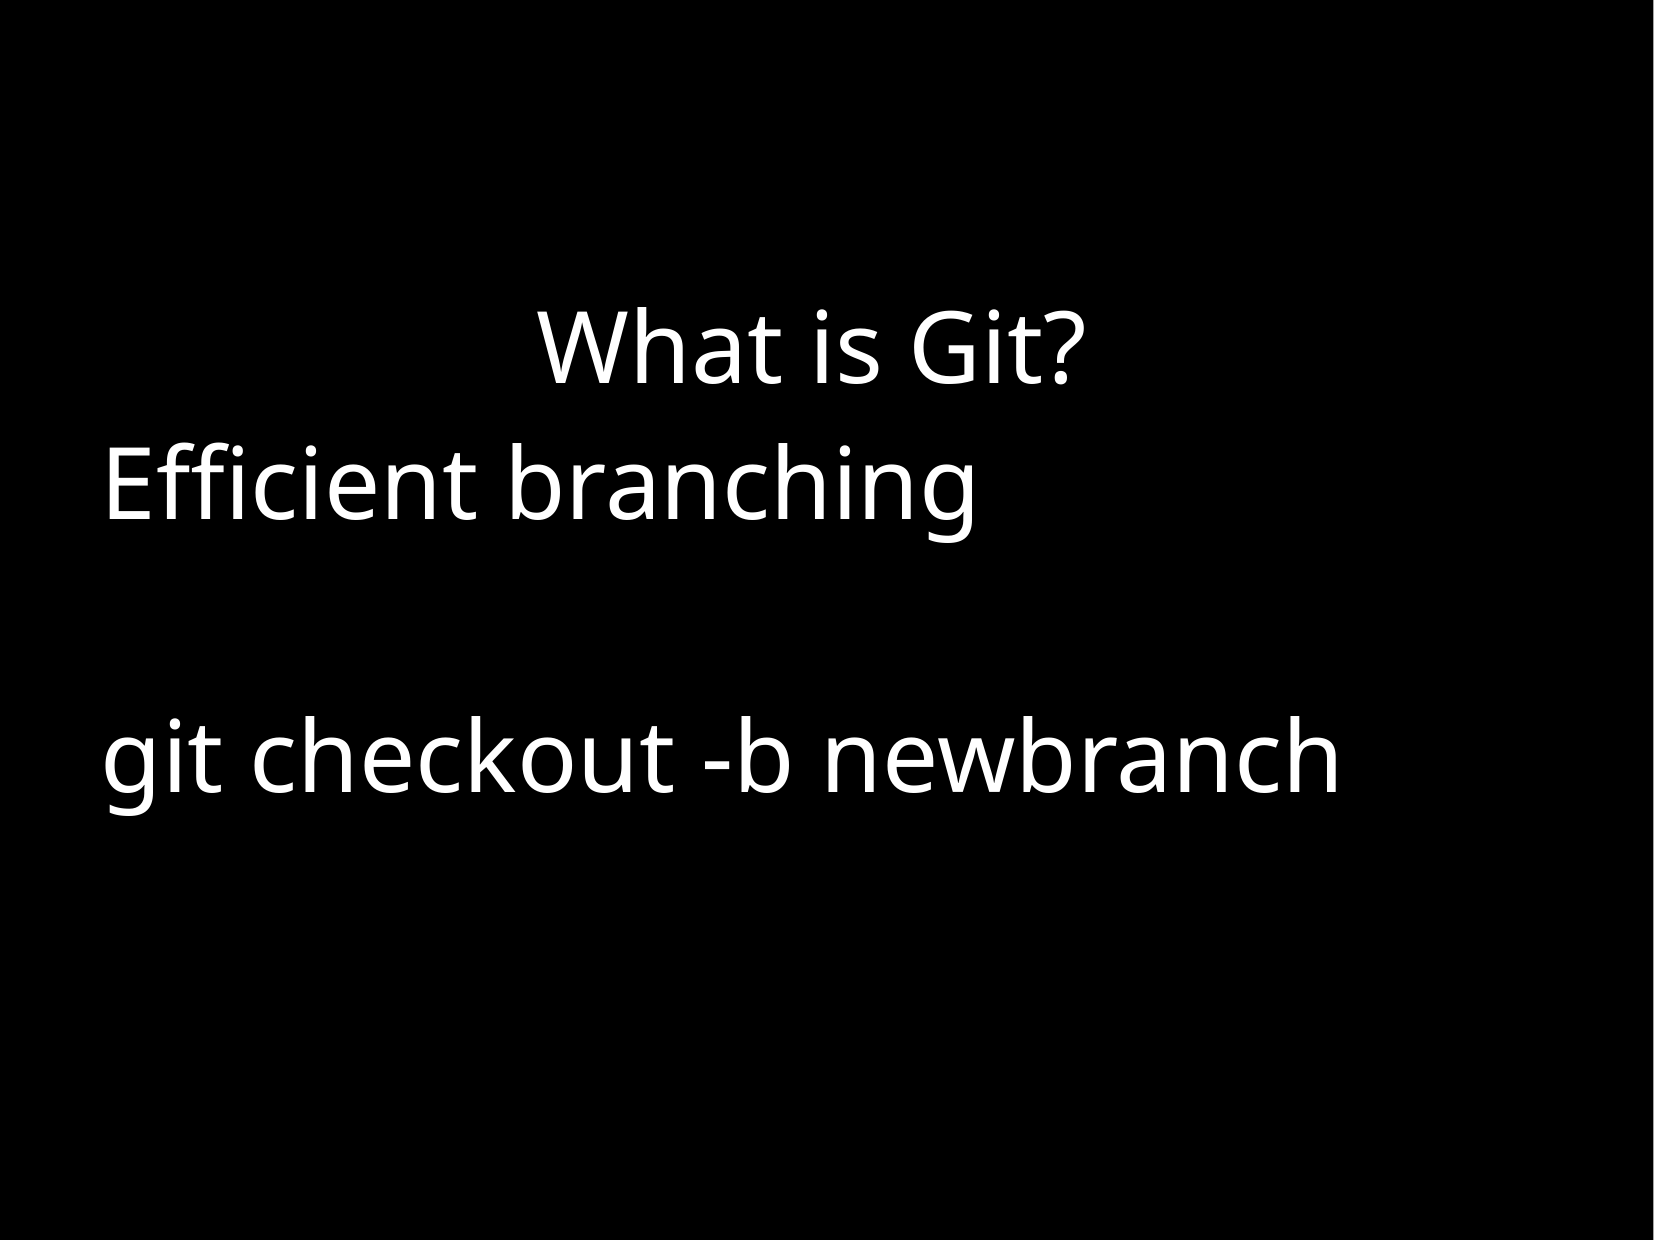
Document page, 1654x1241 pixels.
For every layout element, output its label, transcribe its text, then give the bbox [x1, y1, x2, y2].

subtitle What is Git? Efficient branching git checkout -b newbranch [88, 88, 1536, 1010]
